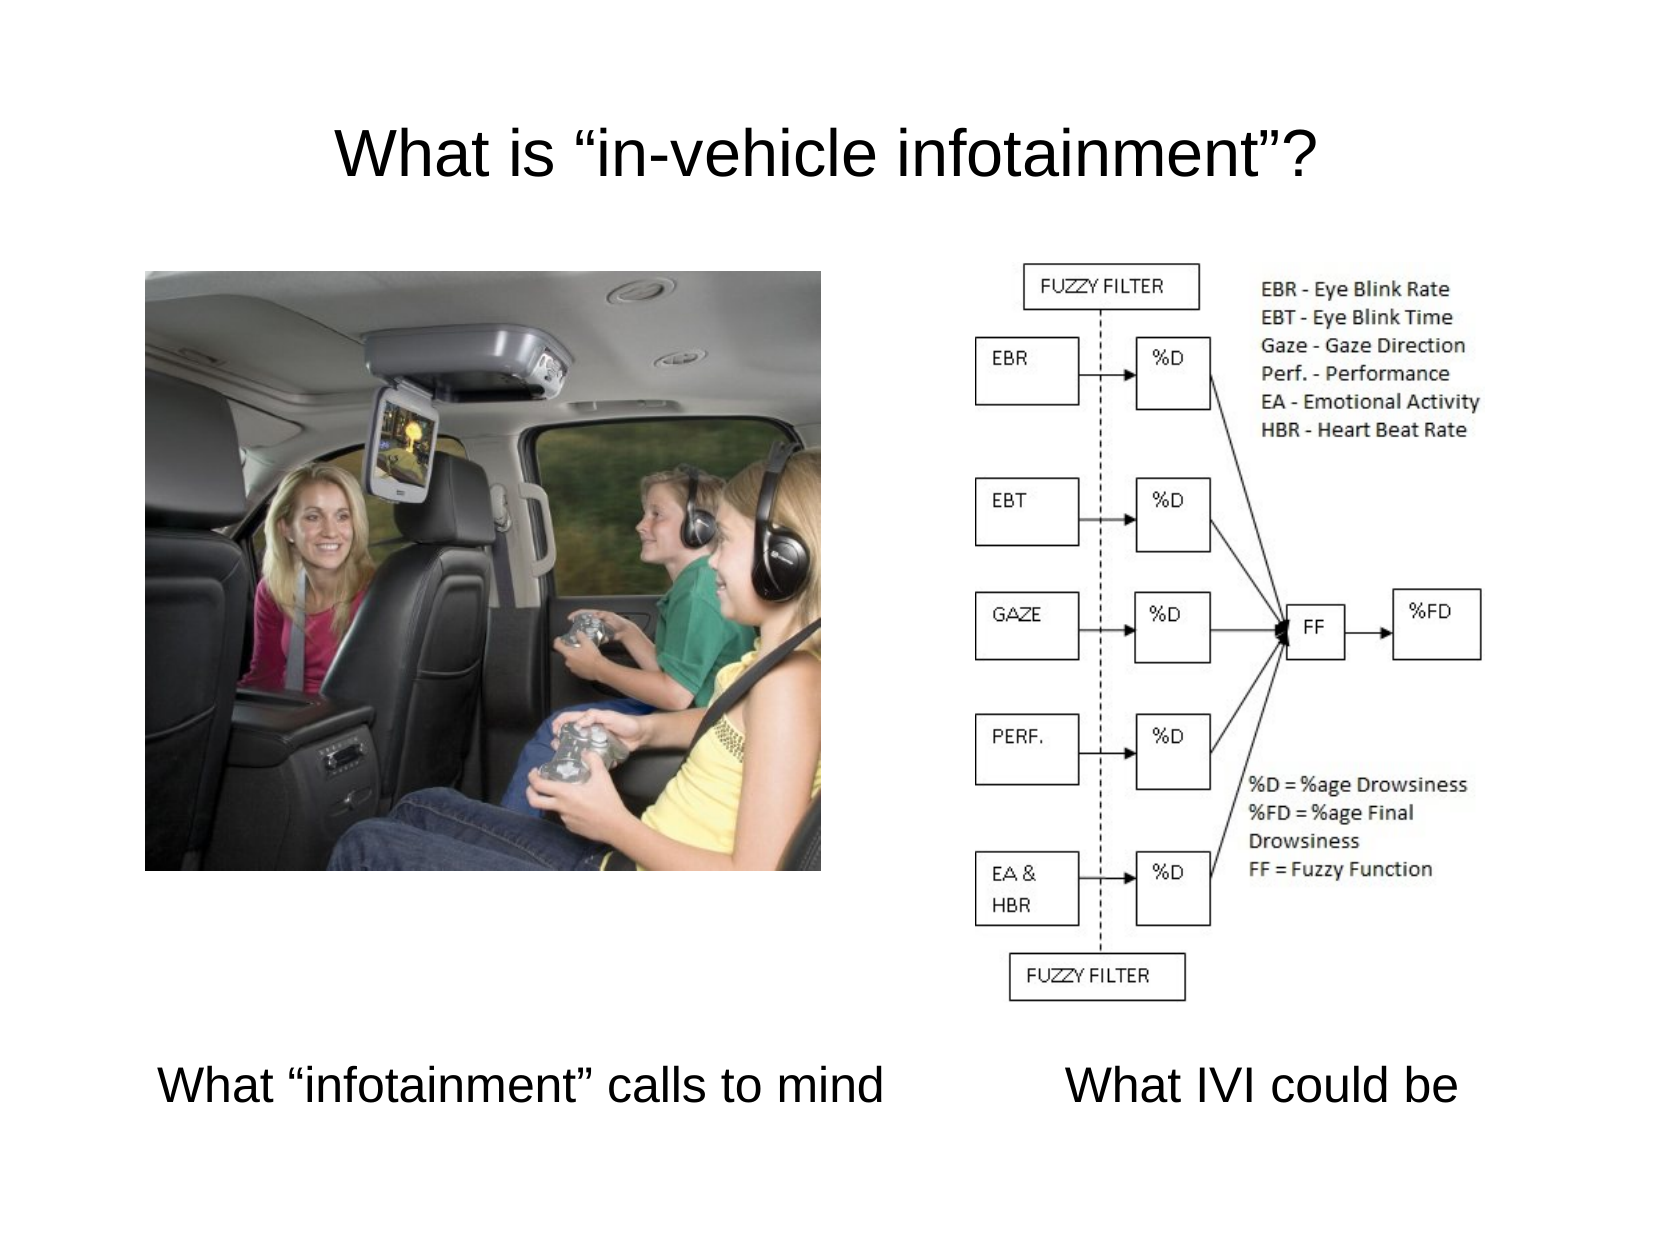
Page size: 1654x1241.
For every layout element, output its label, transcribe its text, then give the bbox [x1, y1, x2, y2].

title What is “in-vehicle infotainment”? [82, 49, 1571, 257]
picture [145, 271, 821, 871]
text_box What “infotainment” calls to mind [142, 1050, 901, 1121]
text_box What IVI could be [1050, 1050, 1475, 1121]
picture [975, 262, 1485, 1004]
